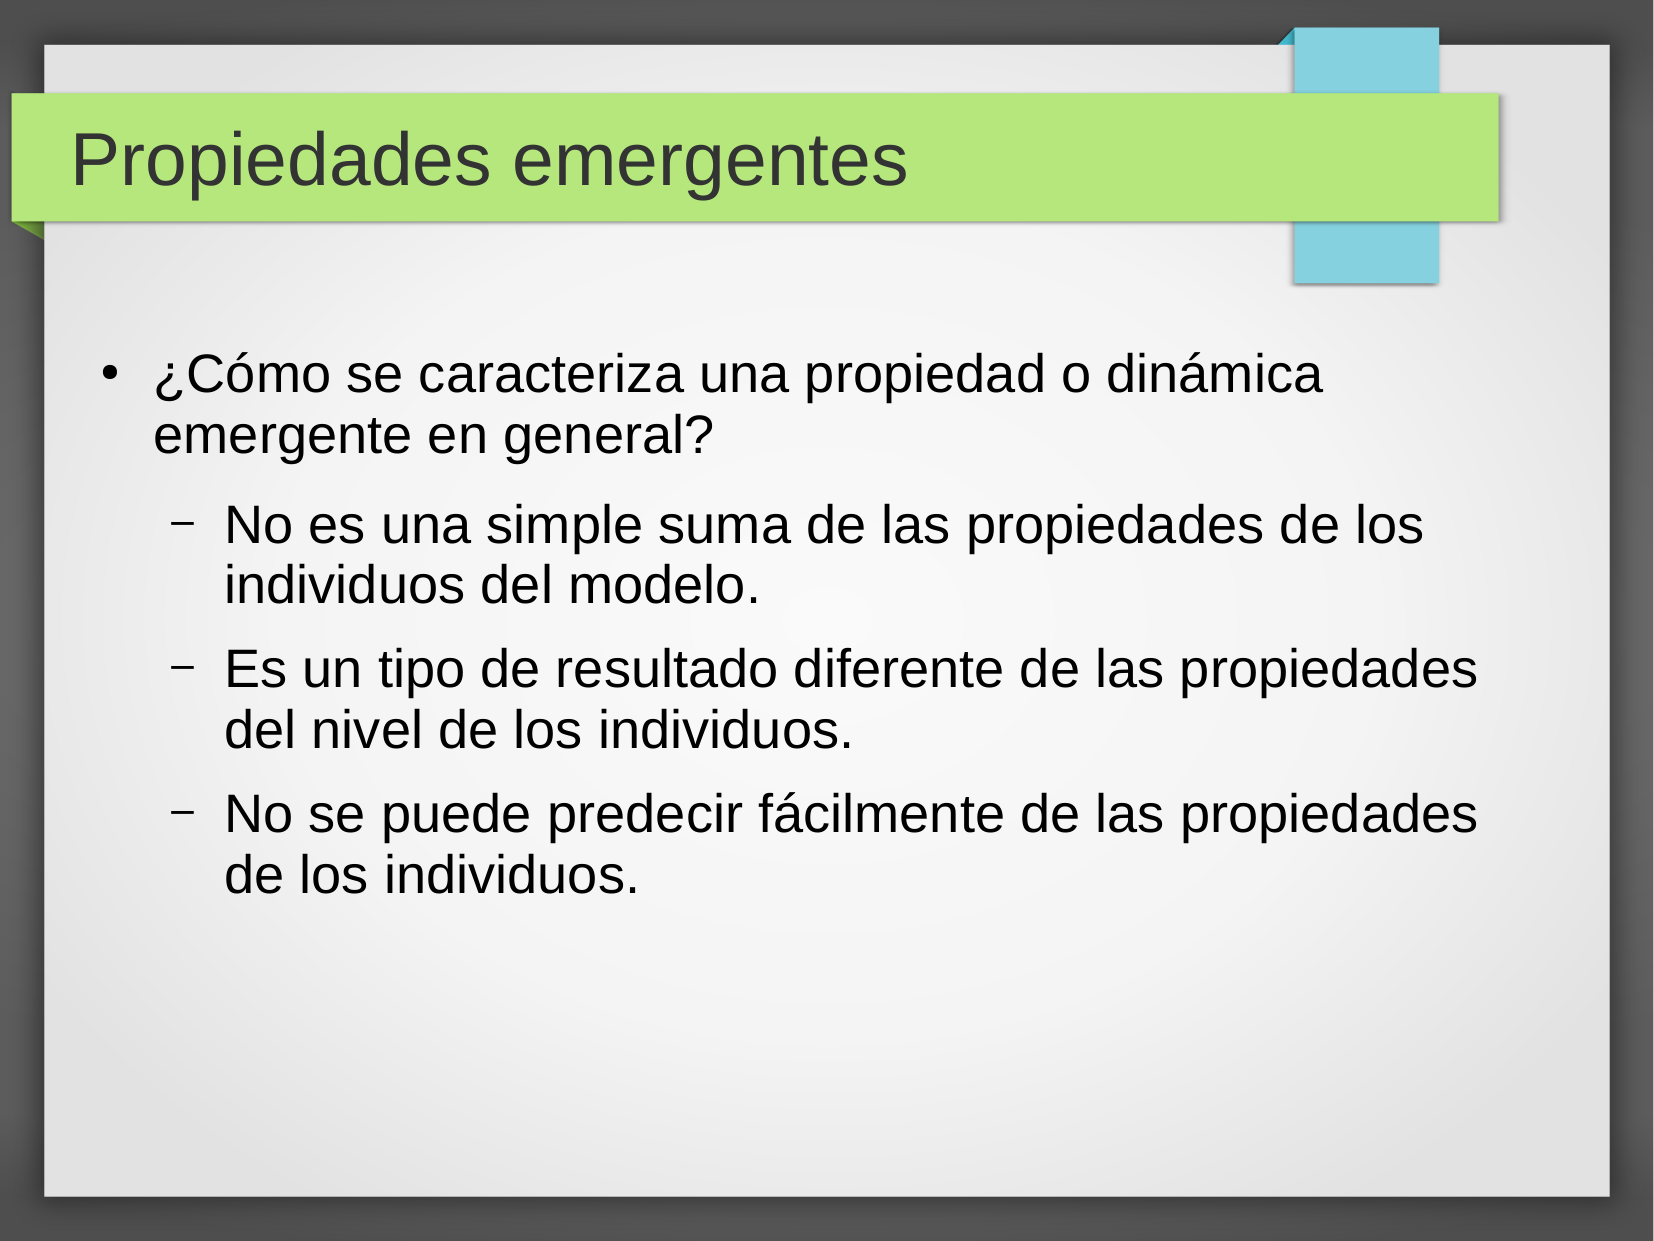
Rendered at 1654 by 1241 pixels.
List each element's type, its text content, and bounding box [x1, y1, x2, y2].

list ¿Cómo se caracteriza una propiedad o dinámica emergente en general? No es una simple suma de las propiedades de los individuos del modelo. Es un tipo de resultado diferente de las propiedades del nivel de los individuos. No se puede predecir fácilmente de las propiedades de los individuos. [82, 343, 1538, 1063]
picture [0, 0, 1654, 1241]
title Propiedades emergentes [70, 106, 1229, 213]
